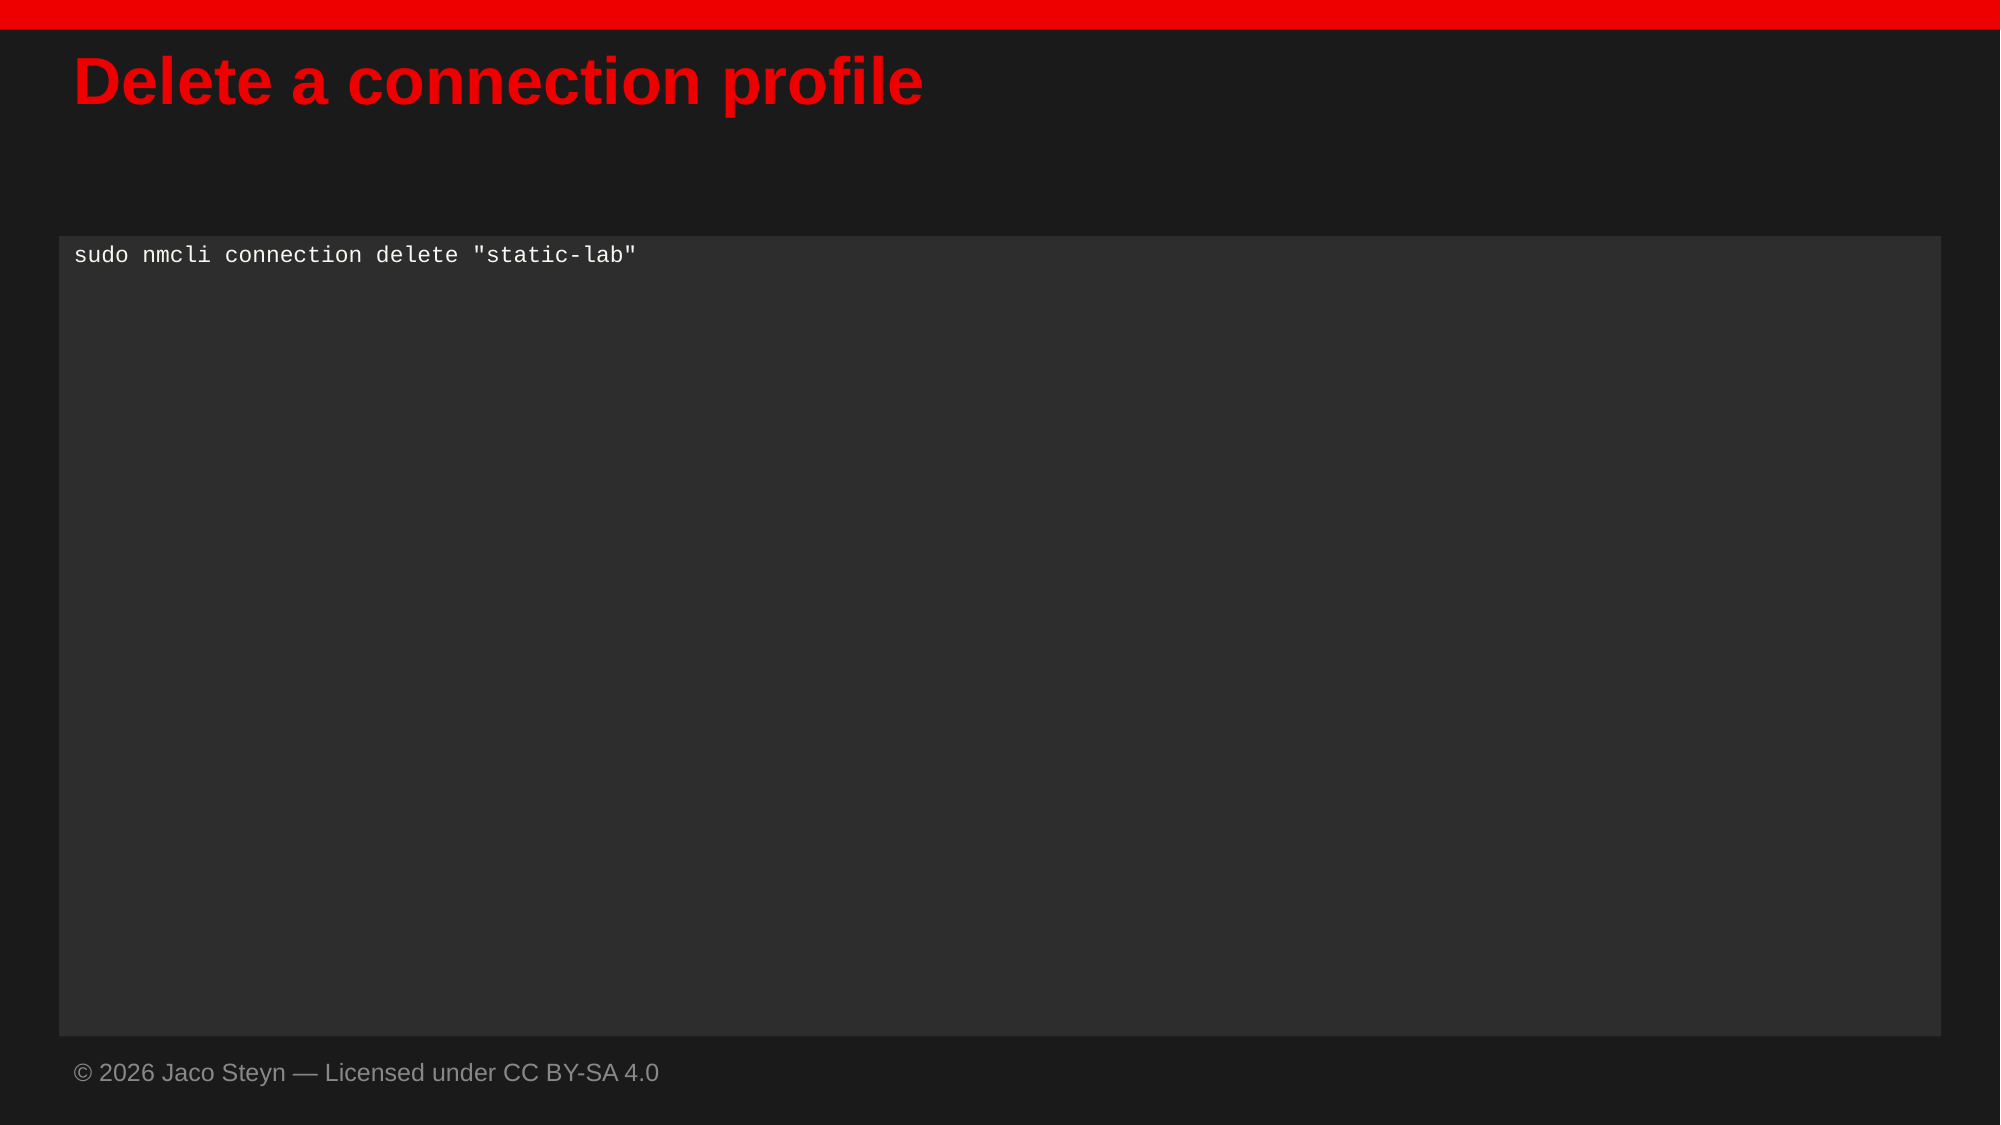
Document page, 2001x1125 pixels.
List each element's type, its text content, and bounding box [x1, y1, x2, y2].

text_box © 2026 Jaco Steyn — Licensed under CC BY-SA 4.0 [59, 1051, 1942, 1093]
text_box Delete a connection profile [59, 36, 1942, 208]
text_box [0, 0, 2001, 30]
text_box sudo nmcli connection delete "static-lab" [59, 236, 1942, 1037]
